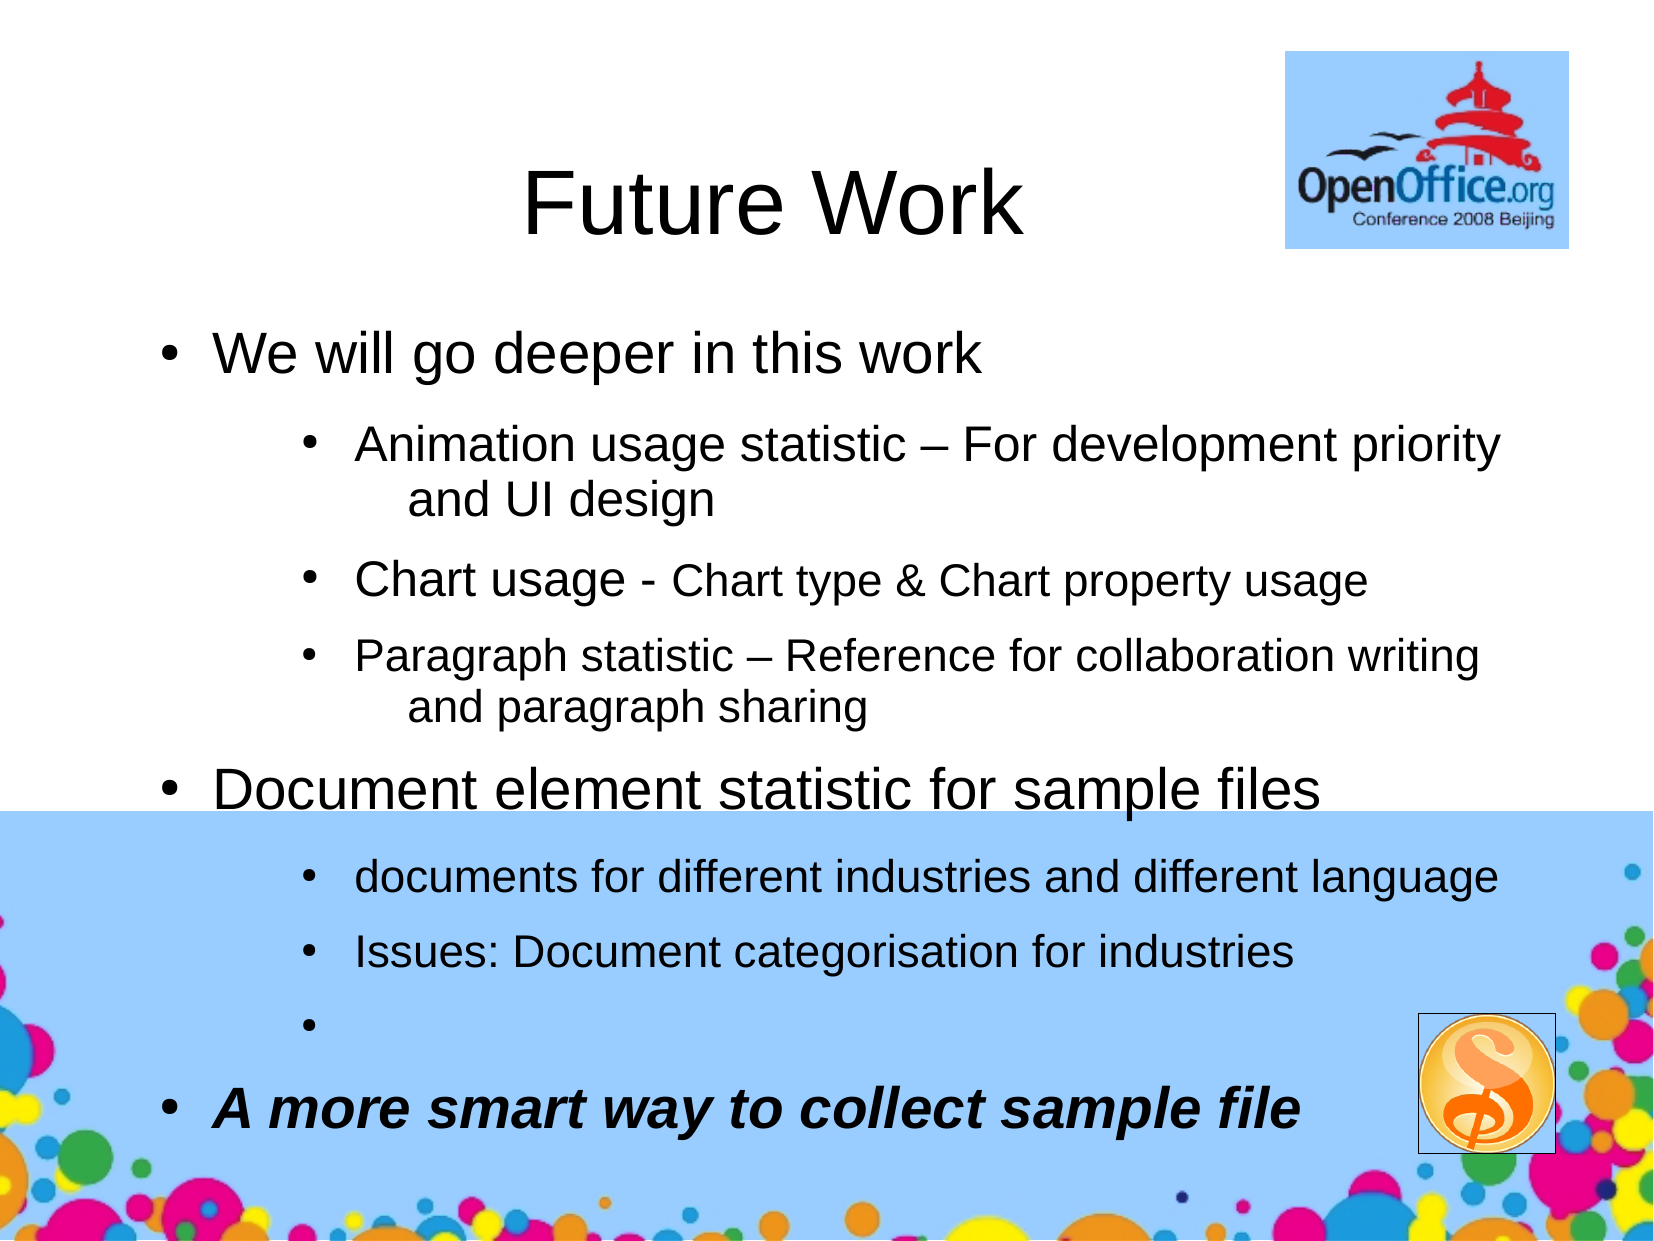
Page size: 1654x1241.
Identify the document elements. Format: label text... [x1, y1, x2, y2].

picture [1419, 1014, 1555, 1153]
title Future Work [27, 150, 1519, 255]
picture [0, 810, 1654, 1241]
list We will go deeper in this work Animation usage statistic – For development priority and UI design Chart usage - Chart type & Chart property usage Paragraph statistic – Reference for collaboration writing and paragraph sharing Document element statistic for sample files documents for different industries and different language Issues: Document categorisation for industries A more smart way to collect sample file [124, 321, 1530, 1147]
picture [1285, 51, 1569, 250]
